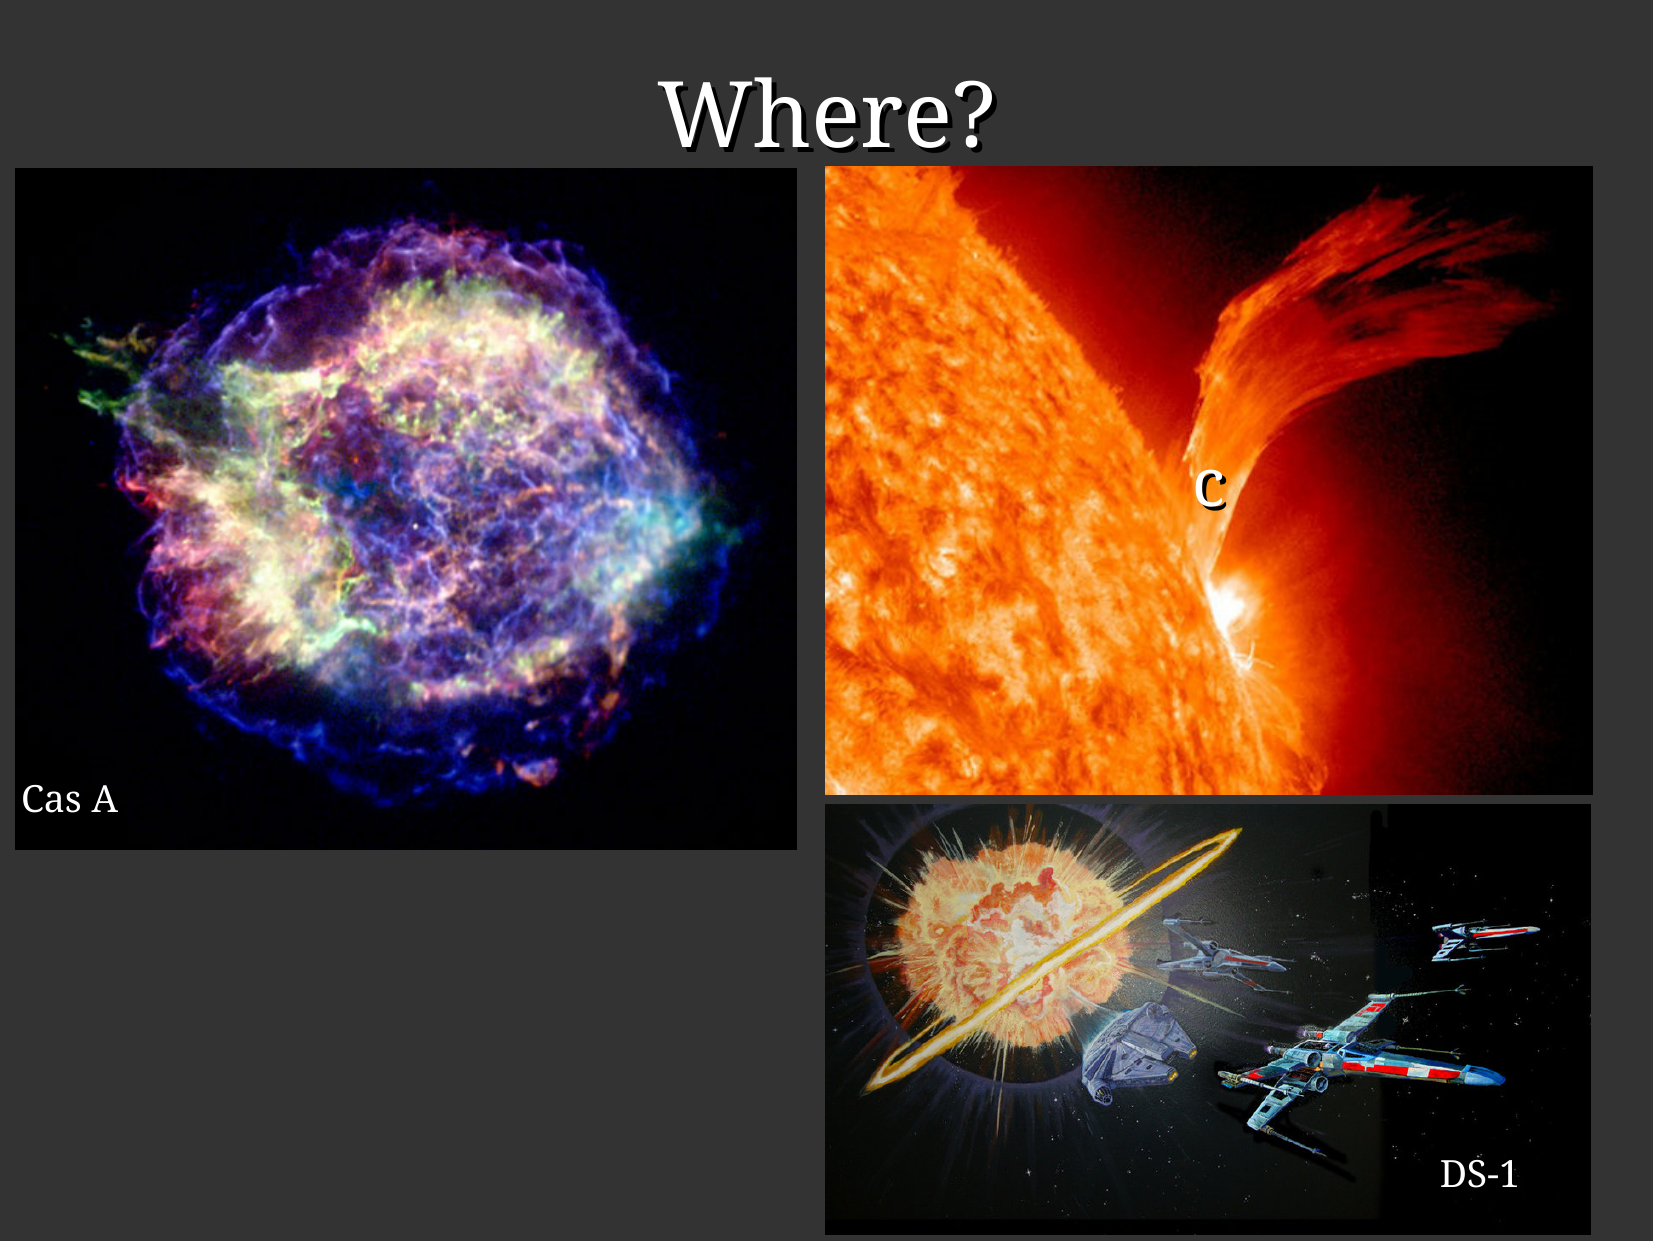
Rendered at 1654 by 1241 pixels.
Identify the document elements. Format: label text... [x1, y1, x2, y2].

picture [15, 168, 797, 850]
text_box Cas A [6, 765, 217, 824]
title Where? [82, 8, 1571, 216]
picture [825, 804, 1591, 1235]
picture [825, 166, 1593, 796]
text_box DS-1 [1425, 1139, 1653, 1198]
